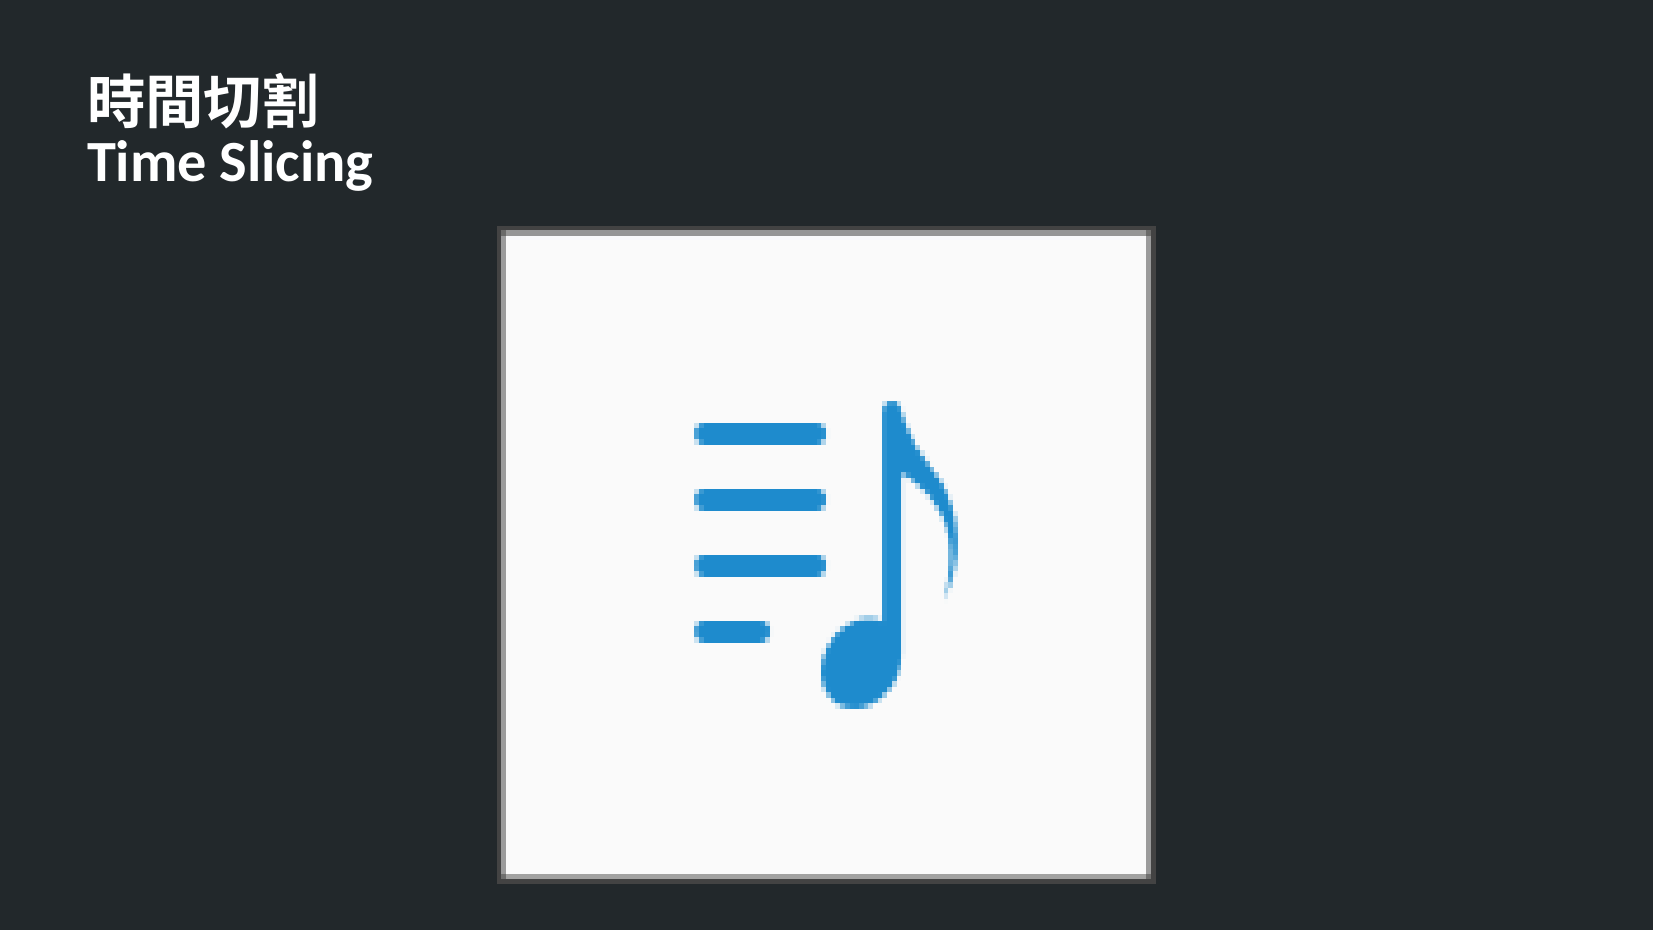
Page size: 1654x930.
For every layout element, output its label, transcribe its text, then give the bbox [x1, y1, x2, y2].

text_box 時間切割 Time Slicing [72, 72, 1216, 204]
text_box [496, 225, 1157, 886]
